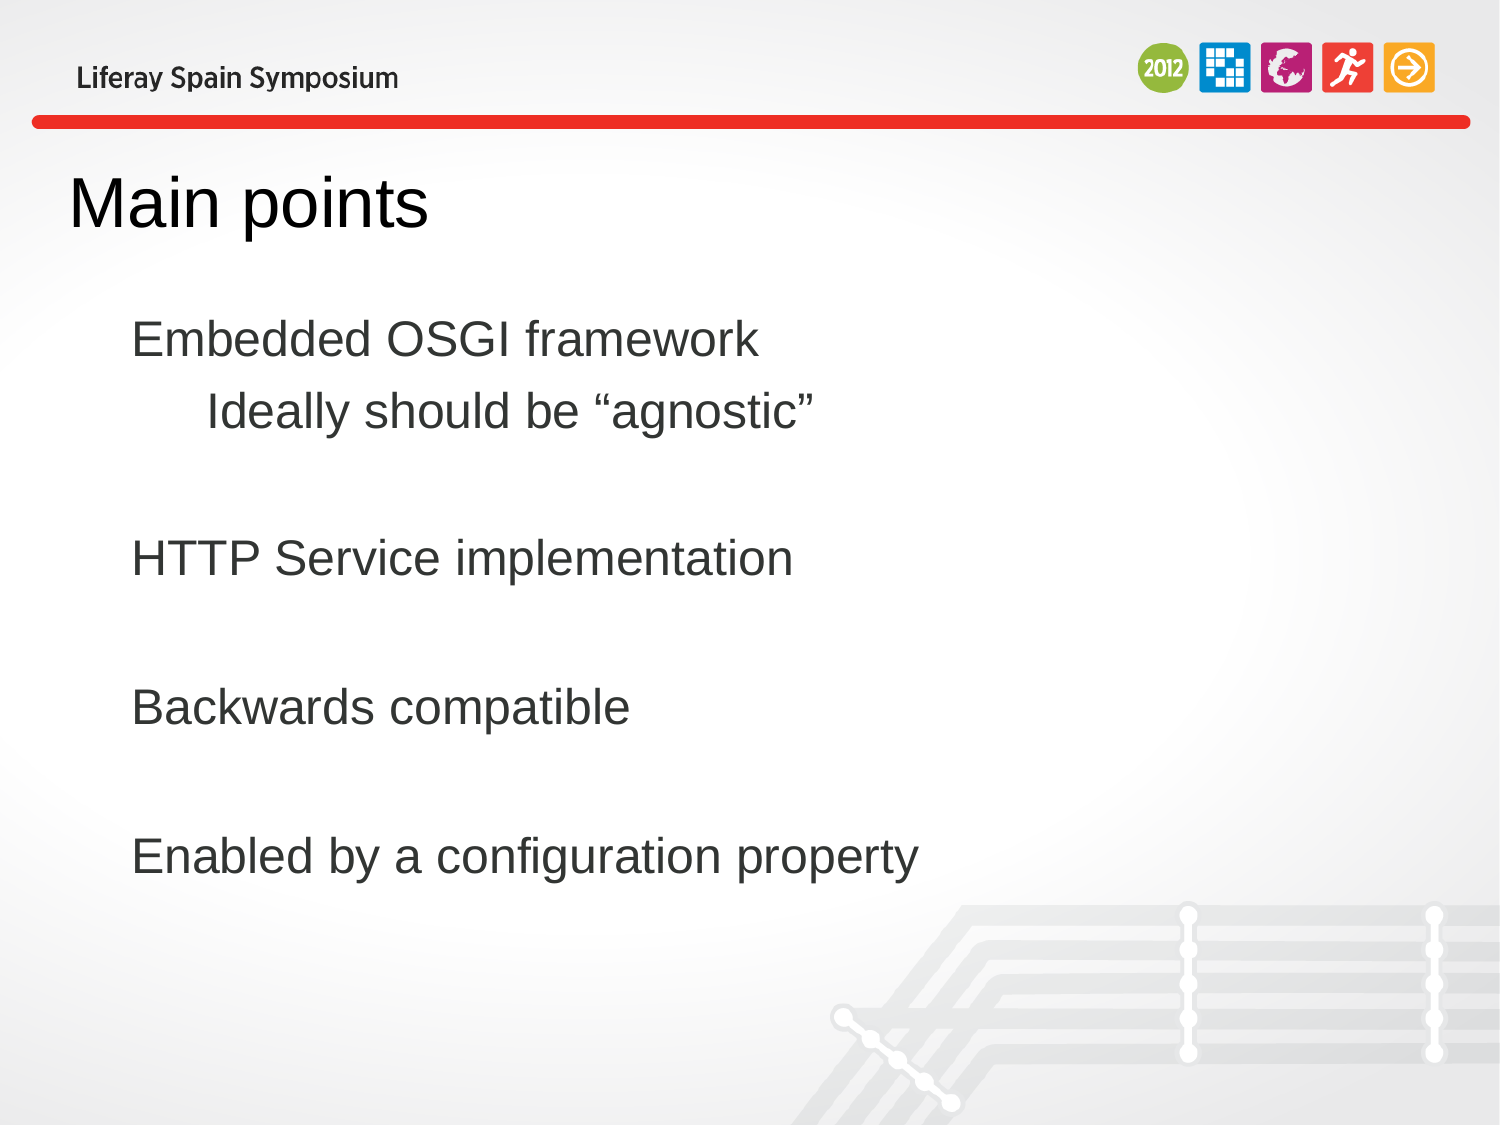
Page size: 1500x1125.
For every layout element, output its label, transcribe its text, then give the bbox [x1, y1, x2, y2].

list Embedded OSGI framework Ideally should be “agnostic” HTTP Service implementation Backwards compatible Enabled by a configuration property [62, 299, 1463, 1125]
picture [0, 0, 1500, 1125]
title Main points [62, 149, 1203, 299]
